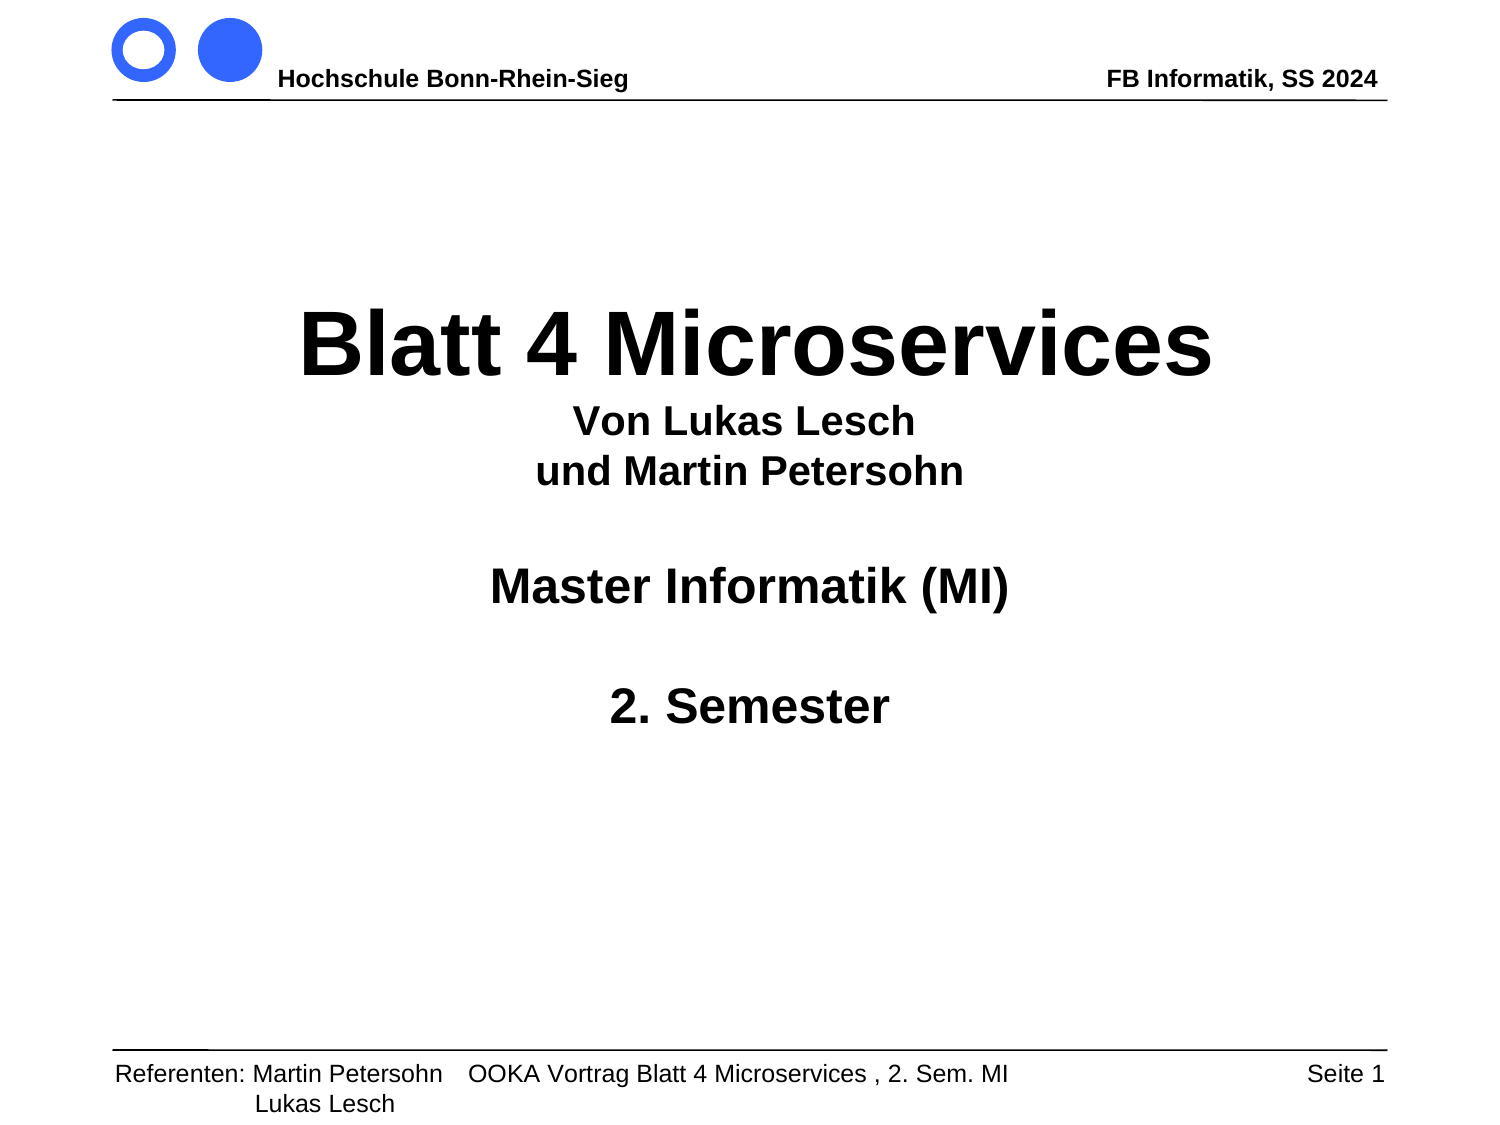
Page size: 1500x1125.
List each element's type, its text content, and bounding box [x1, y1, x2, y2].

text_box Blatt 4 Microservices Von Lukas Lesch und Martin Petersohn Master Informatik (MI) 2. Semester [112, 321, 1388, 817]
